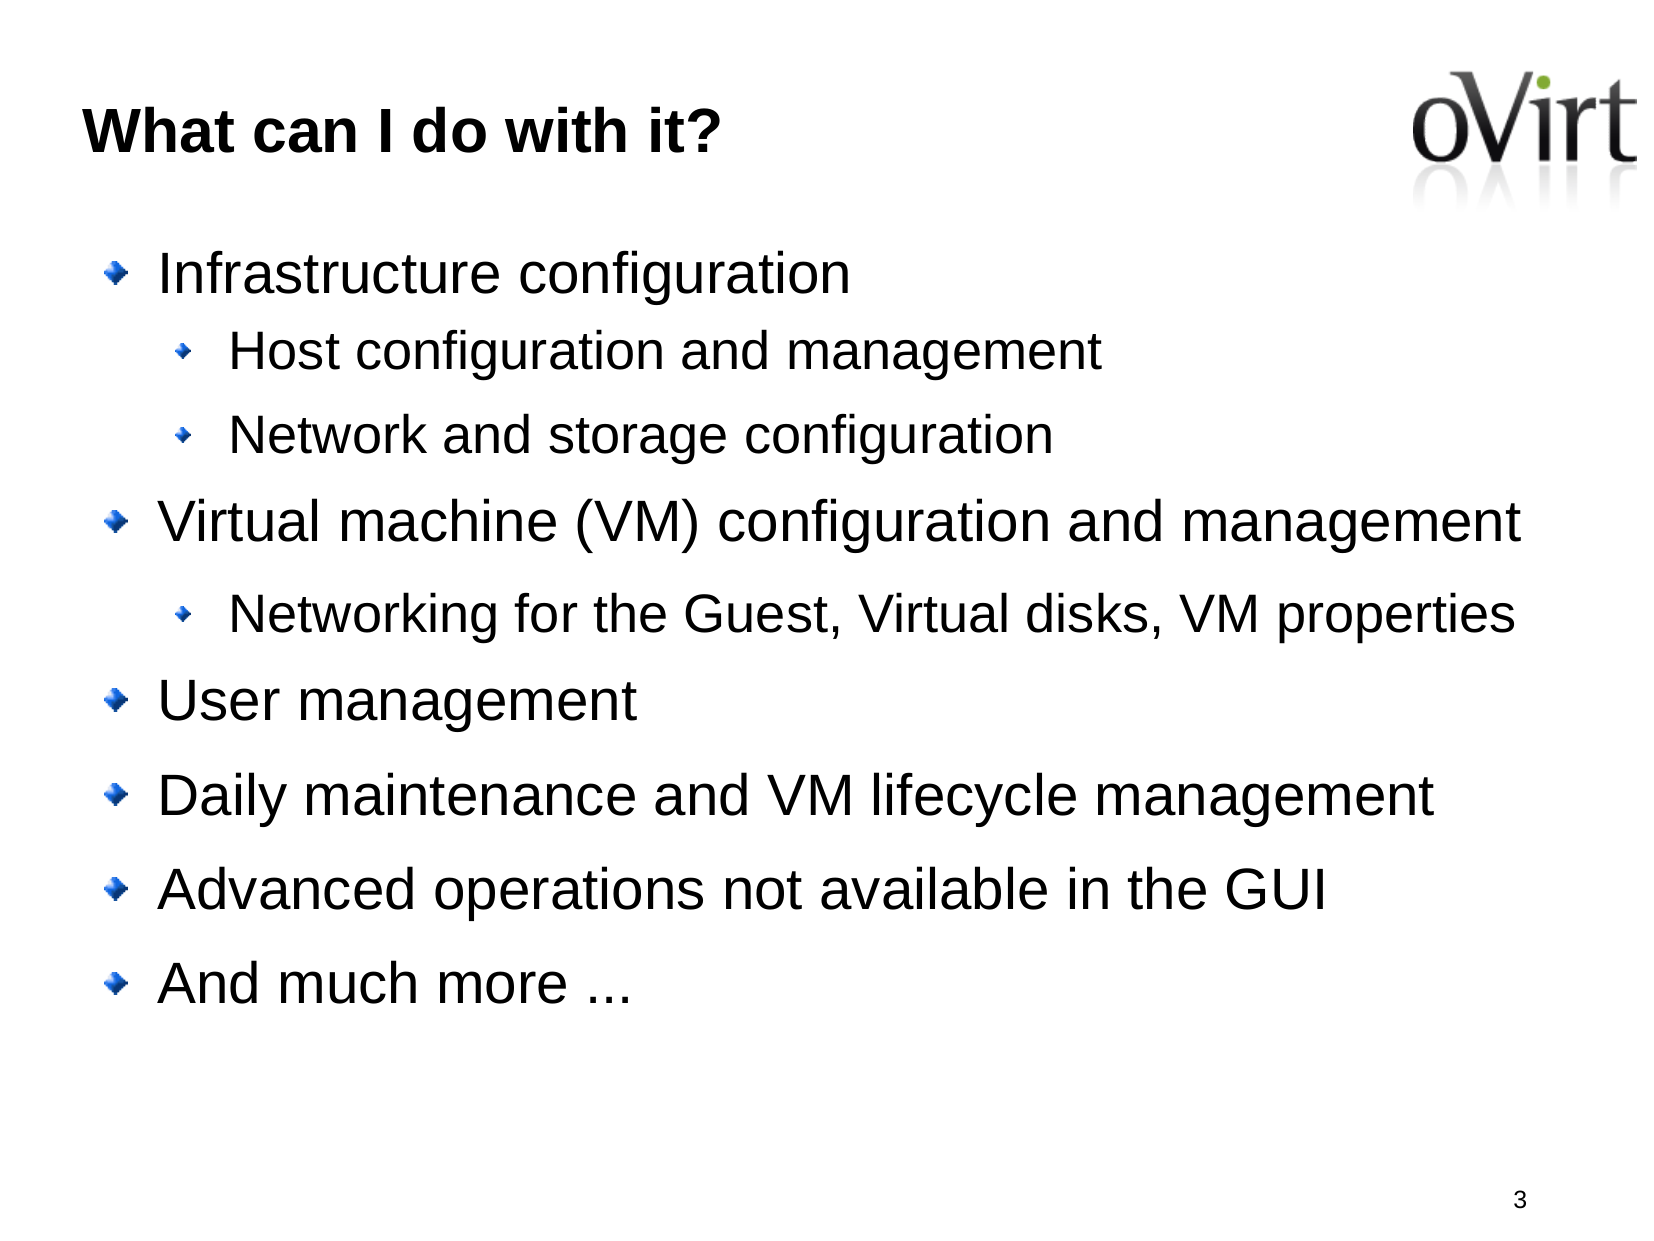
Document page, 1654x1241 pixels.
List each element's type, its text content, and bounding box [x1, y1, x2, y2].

title What can I do with it? [82, 27, 1303, 235]
picture [1413, 63, 1637, 212]
list Infrastructure configuration Host configuration and management Network and storage configuration Virtual machine (VM) configuration and management Networking for the Guest, Virtual disks, VM properties User management Daily maintenance and VM lifecycle management Advanced operations not available in the GUI And much more ... [86, 197, 1538, 1033]
